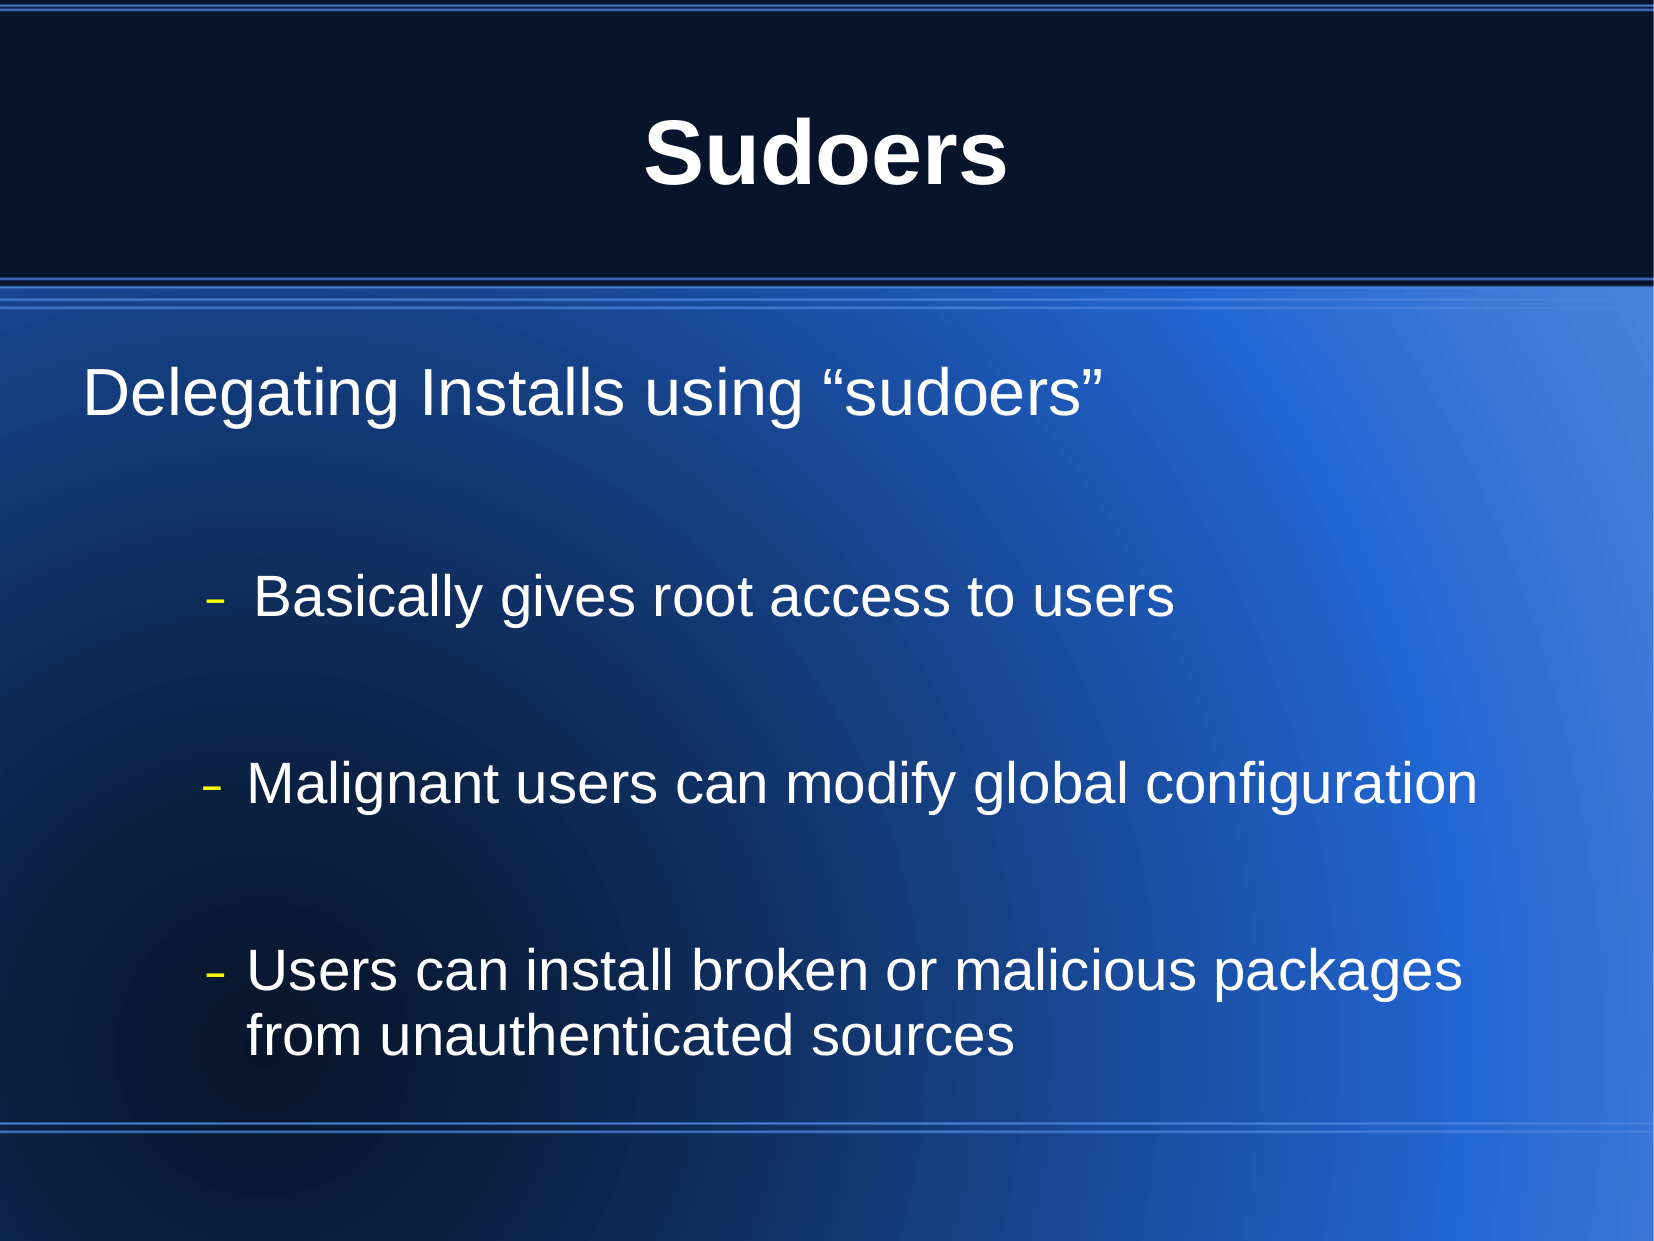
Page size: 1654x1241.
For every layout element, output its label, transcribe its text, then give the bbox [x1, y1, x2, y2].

title Sudoers [82, 49, 1571, 257]
list Delegating Installs using “sudoers” Basically gives root access to users Malignant users can modify global configuration Users can install broken or malicious packages from unauthenticated sources [82, 355, 1571, 1174]
picture [0, 0, 1654, 1241]
